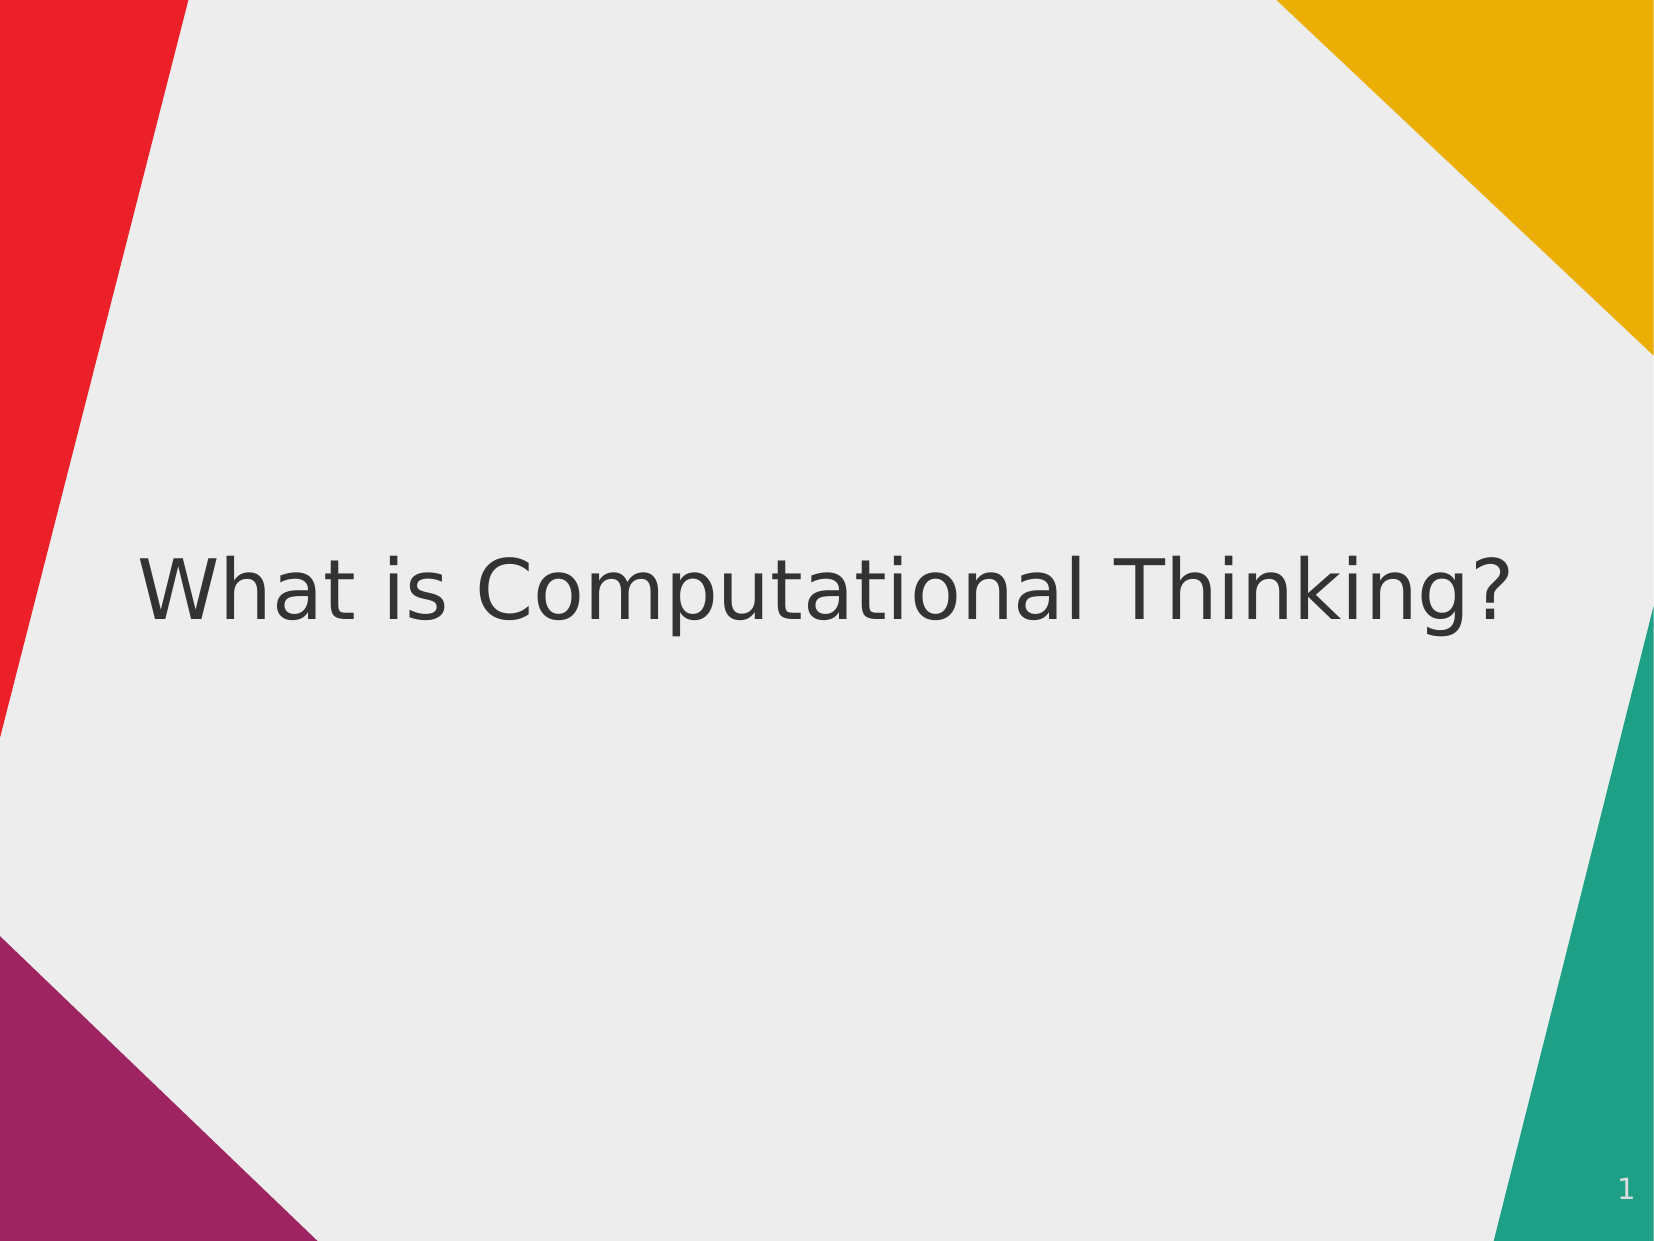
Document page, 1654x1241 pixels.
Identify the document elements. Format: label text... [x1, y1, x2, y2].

title What is Computational Thinking? [114, 492, 1539, 690]
